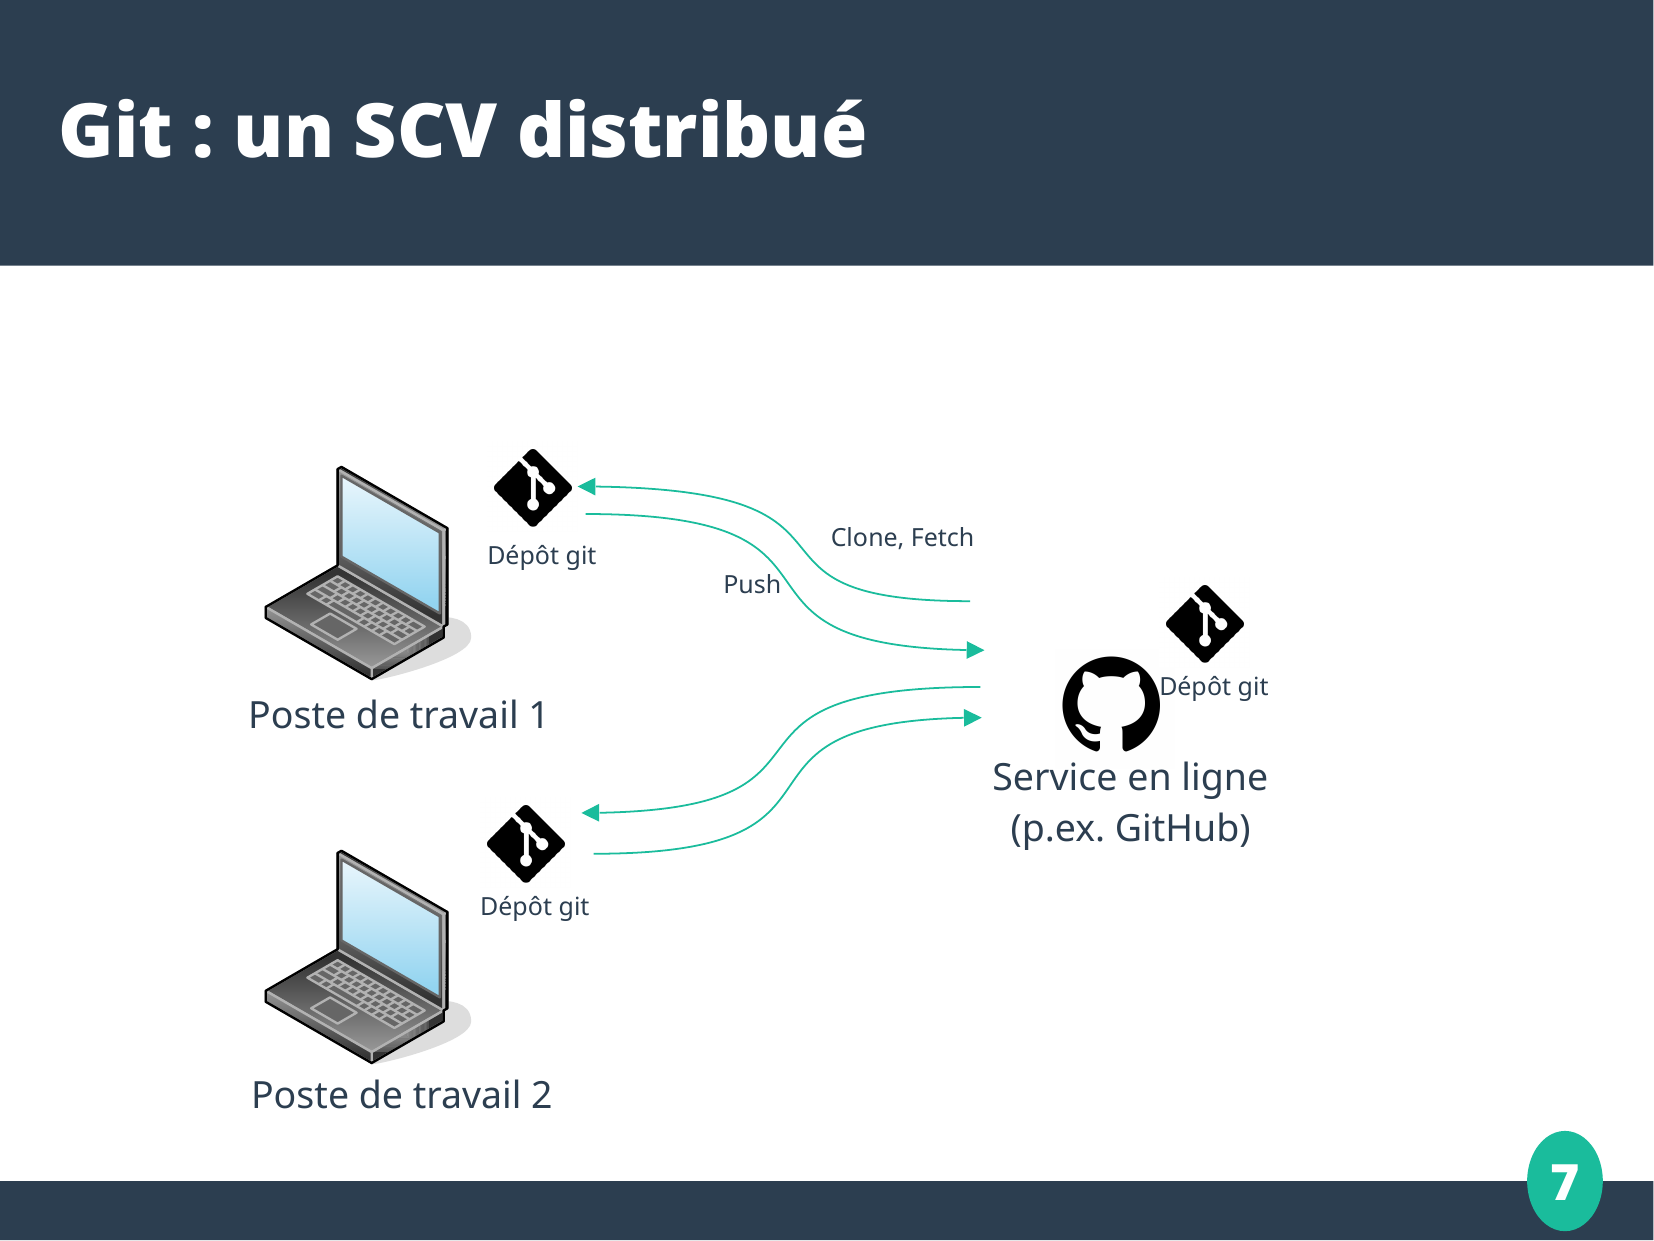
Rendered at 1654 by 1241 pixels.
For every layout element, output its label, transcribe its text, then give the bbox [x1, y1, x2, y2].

text_box Service en ligne (p.ex. GitHub) [977, 746, 1253, 857]
text_box Dépôt git [1144, 662, 1270, 709]
text_box [267, 853, 446, 1061]
text_box Poste de travail 1 [233, 683, 529, 746]
text_box Dépôt git [465, 882, 591, 929]
picture [1055, 577, 1250, 746]
text_box Poste de travail 2 [236, 1062, 531, 1126]
text_box [378, 1002, 471, 1062]
picture [480, 797, 571, 888]
picture [487, 441, 578, 532]
text_box Dépôt git [472, 531, 598, 578]
text_box Clone, Fetch [816, 514, 975, 561]
text_box Push [708, 561, 791, 608]
text_box [377, 618, 471, 679]
text_box [267, 469, 446, 677]
title Git : un SCV distribué [59, 49, 1595, 207]
